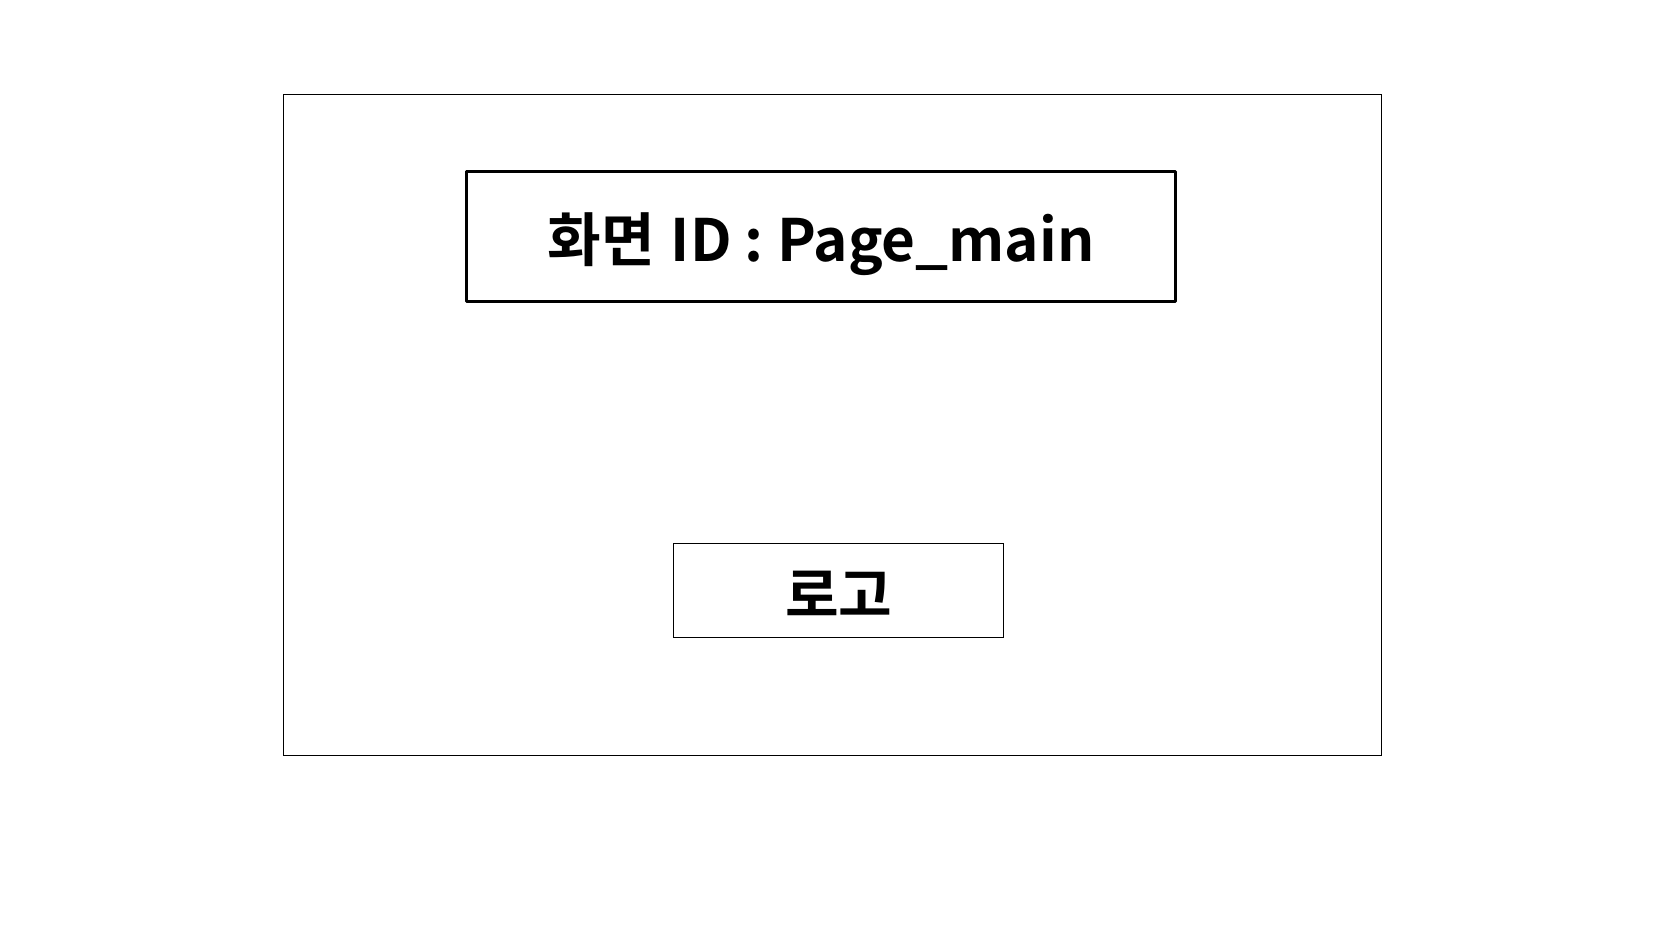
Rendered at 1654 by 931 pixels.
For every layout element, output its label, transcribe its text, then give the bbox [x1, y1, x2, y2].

text_box 화면 ID : Page_main [466, 171, 1176, 302]
text_box [283, 94, 1382, 756]
text_box 로고 [673, 543, 1004, 638]
